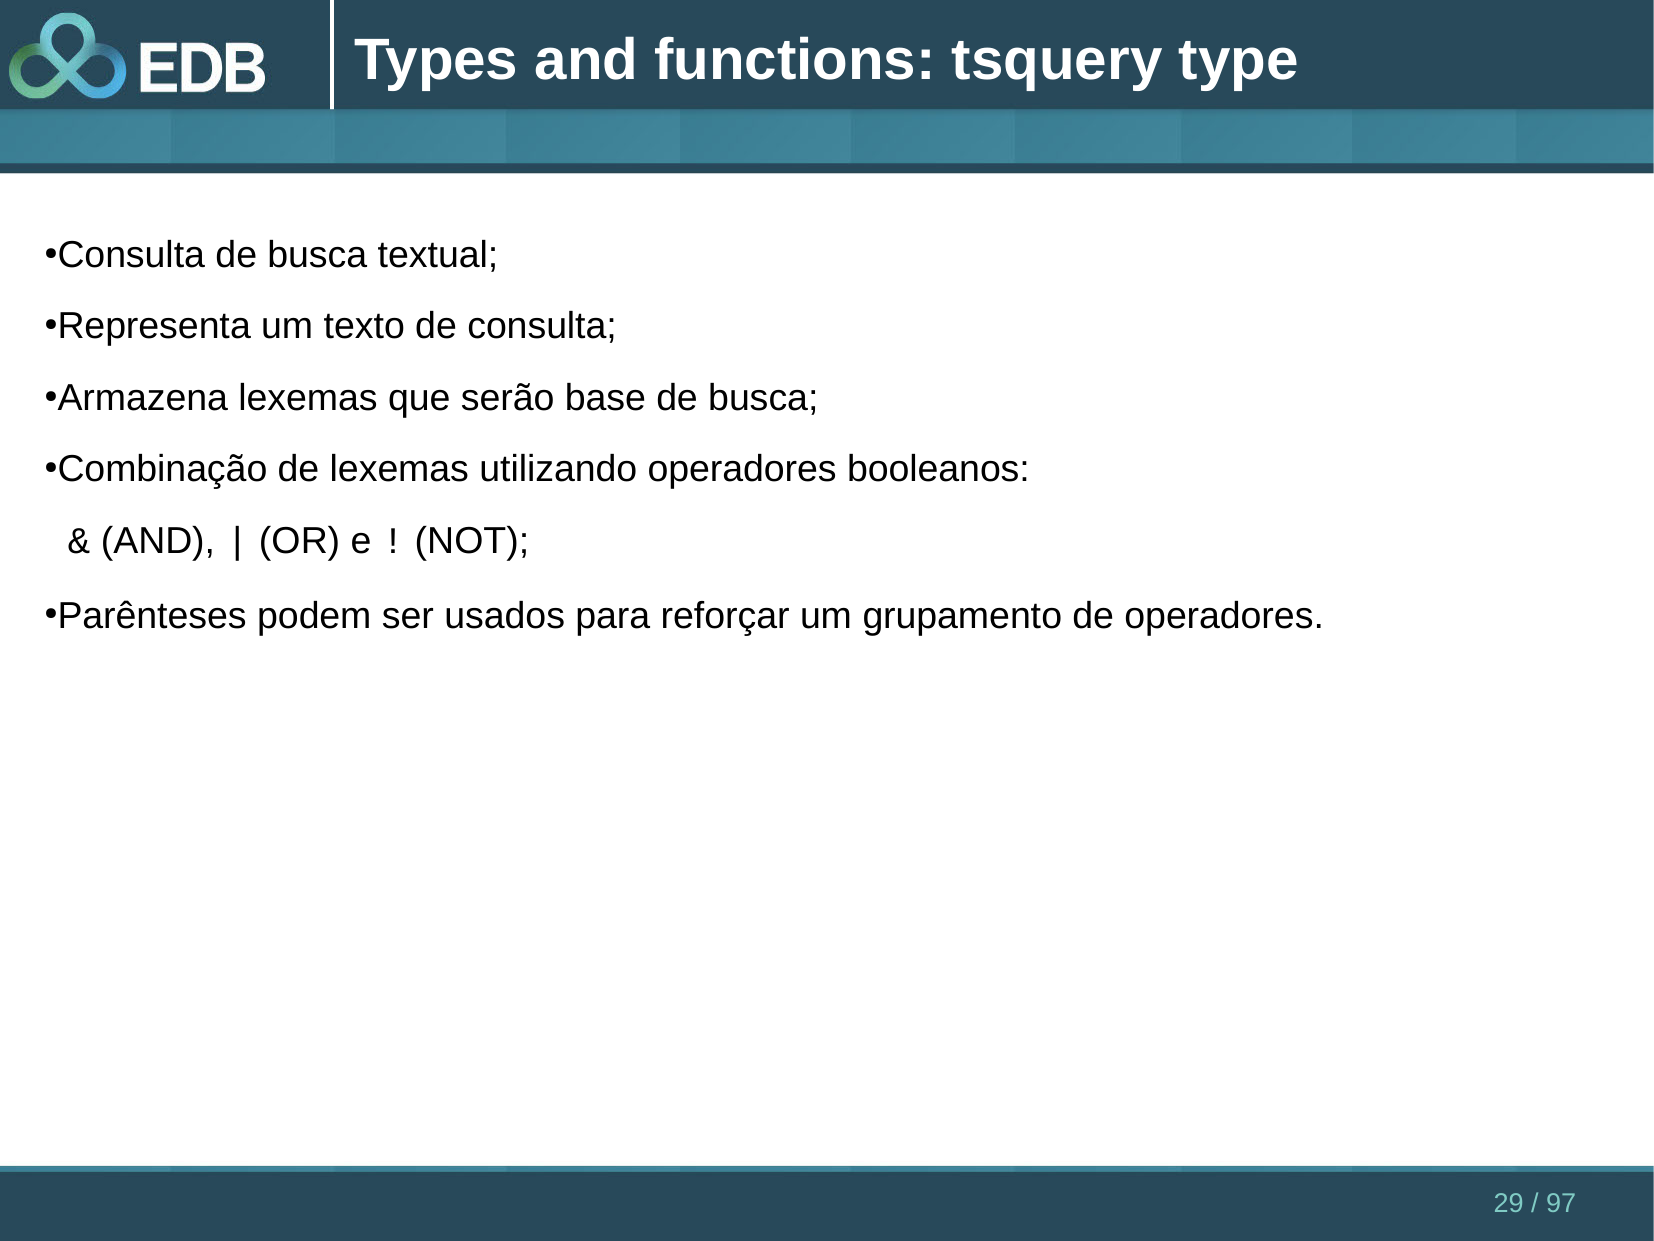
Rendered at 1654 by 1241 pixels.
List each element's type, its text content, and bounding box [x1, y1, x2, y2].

text_box Consulta de busca textual; Representa um texto de consulta; Armazena lexemas que serão base de busca; Combinação de lexemas utilizando operadores booleanos: & (AND), | (OR) e ! (NOT); Parênteses podem ser usados para reforçar um grupamento de operadores. [29, 226, 1595, 644]
picture [0, 0, 1654, 1241]
title Types and functions: tsquery type [354, 26, 1595, 92]
